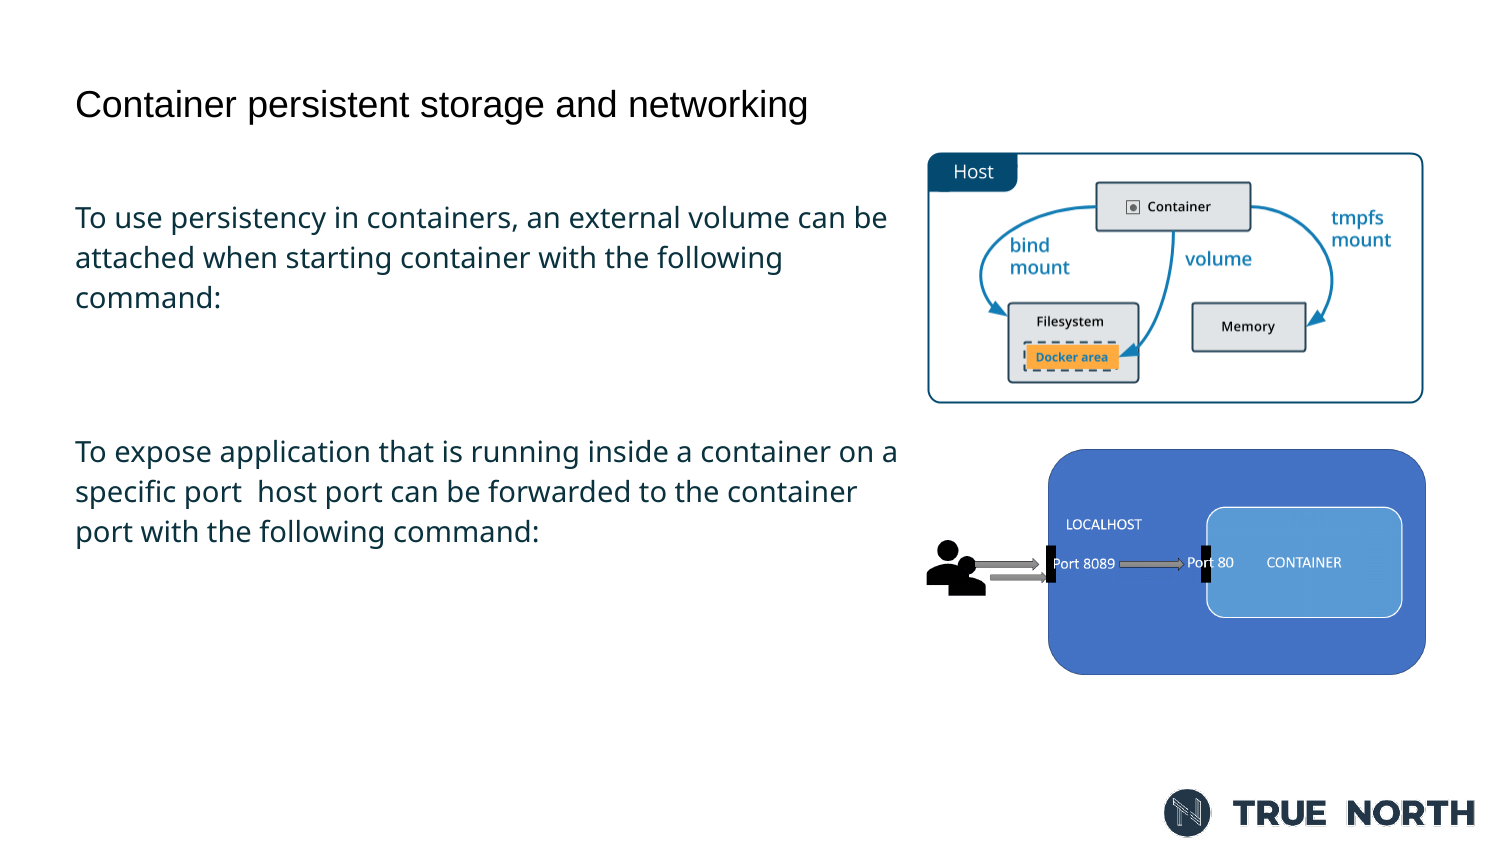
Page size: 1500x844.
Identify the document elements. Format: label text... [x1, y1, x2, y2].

picture [924, 149, 1426, 405]
list To use persistency in containers, an external volume can be attached when starting container with the following command: To expose application that is running inside a container on a specific port host port can be forwarded to the container port with the following command: [75, 197, 901, 687]
title Container persistent storage and networking [75, 33, 1425, 175]
picture [1162, 787, 1475, 838]
picture [916, 449, 1426, 676]
